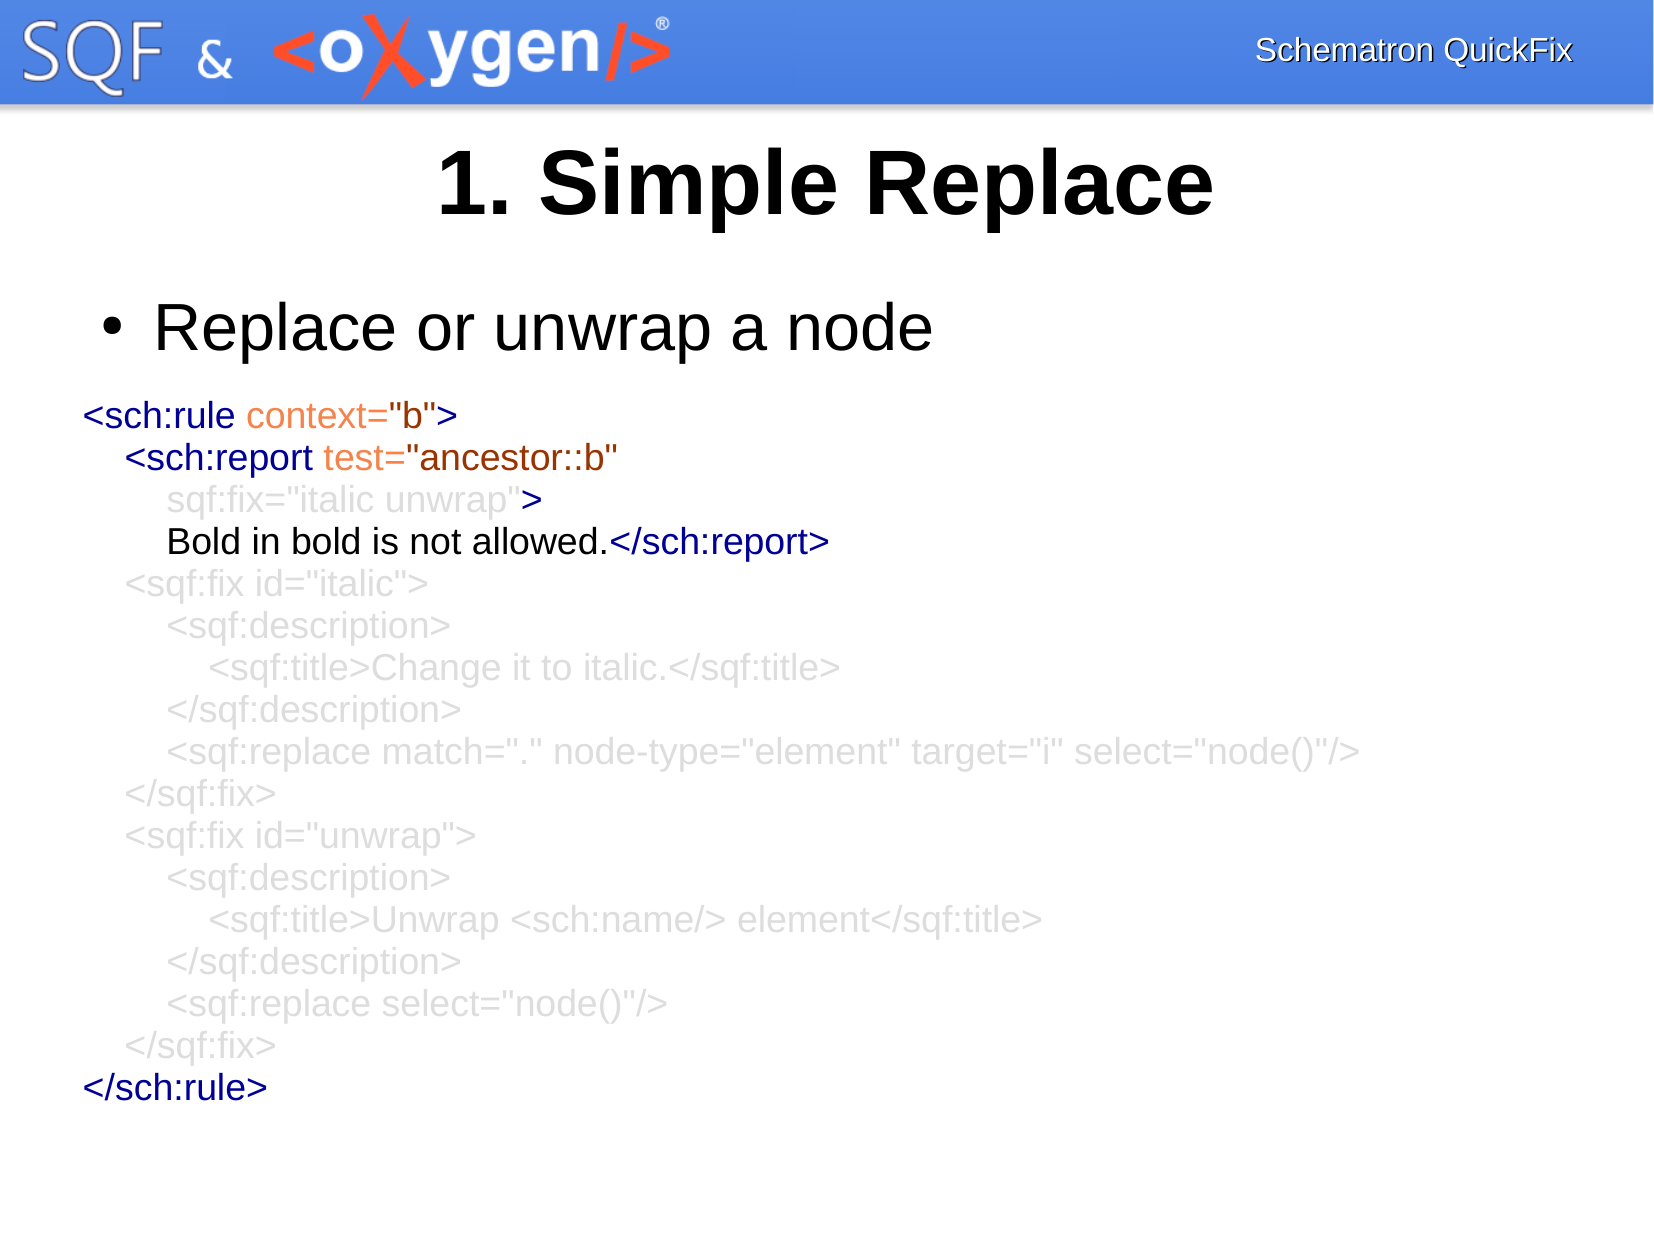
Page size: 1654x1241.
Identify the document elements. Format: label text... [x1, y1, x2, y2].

picture [0, 0, 1654, 118]
list Replace or unwrap a node <sch:rule context="b"> <sch:report test="ancestor::b" sqf:fix="italic unwrap"> Bold in bold is not allowed.</sch:report> <sqf:fix id="italic"> <sqf:description> <sqf:title>Change it to italic.</sqf:title> </sqf:description> <sqf:replace match="." node-type="element" target="i" select="node()"/> </sqf:fix> <sqf:fix id="unwrap"> <sqf:description> <sqf:title>Unwrap <sch:name/> element</sqf:title> </sqf:description> <sqf:replace select="node()"/> </sqf:fix> </sch:rule> [82, 290, 1571, 1110]
title 1. Simple Replace [82, 78, 1571, 287]
